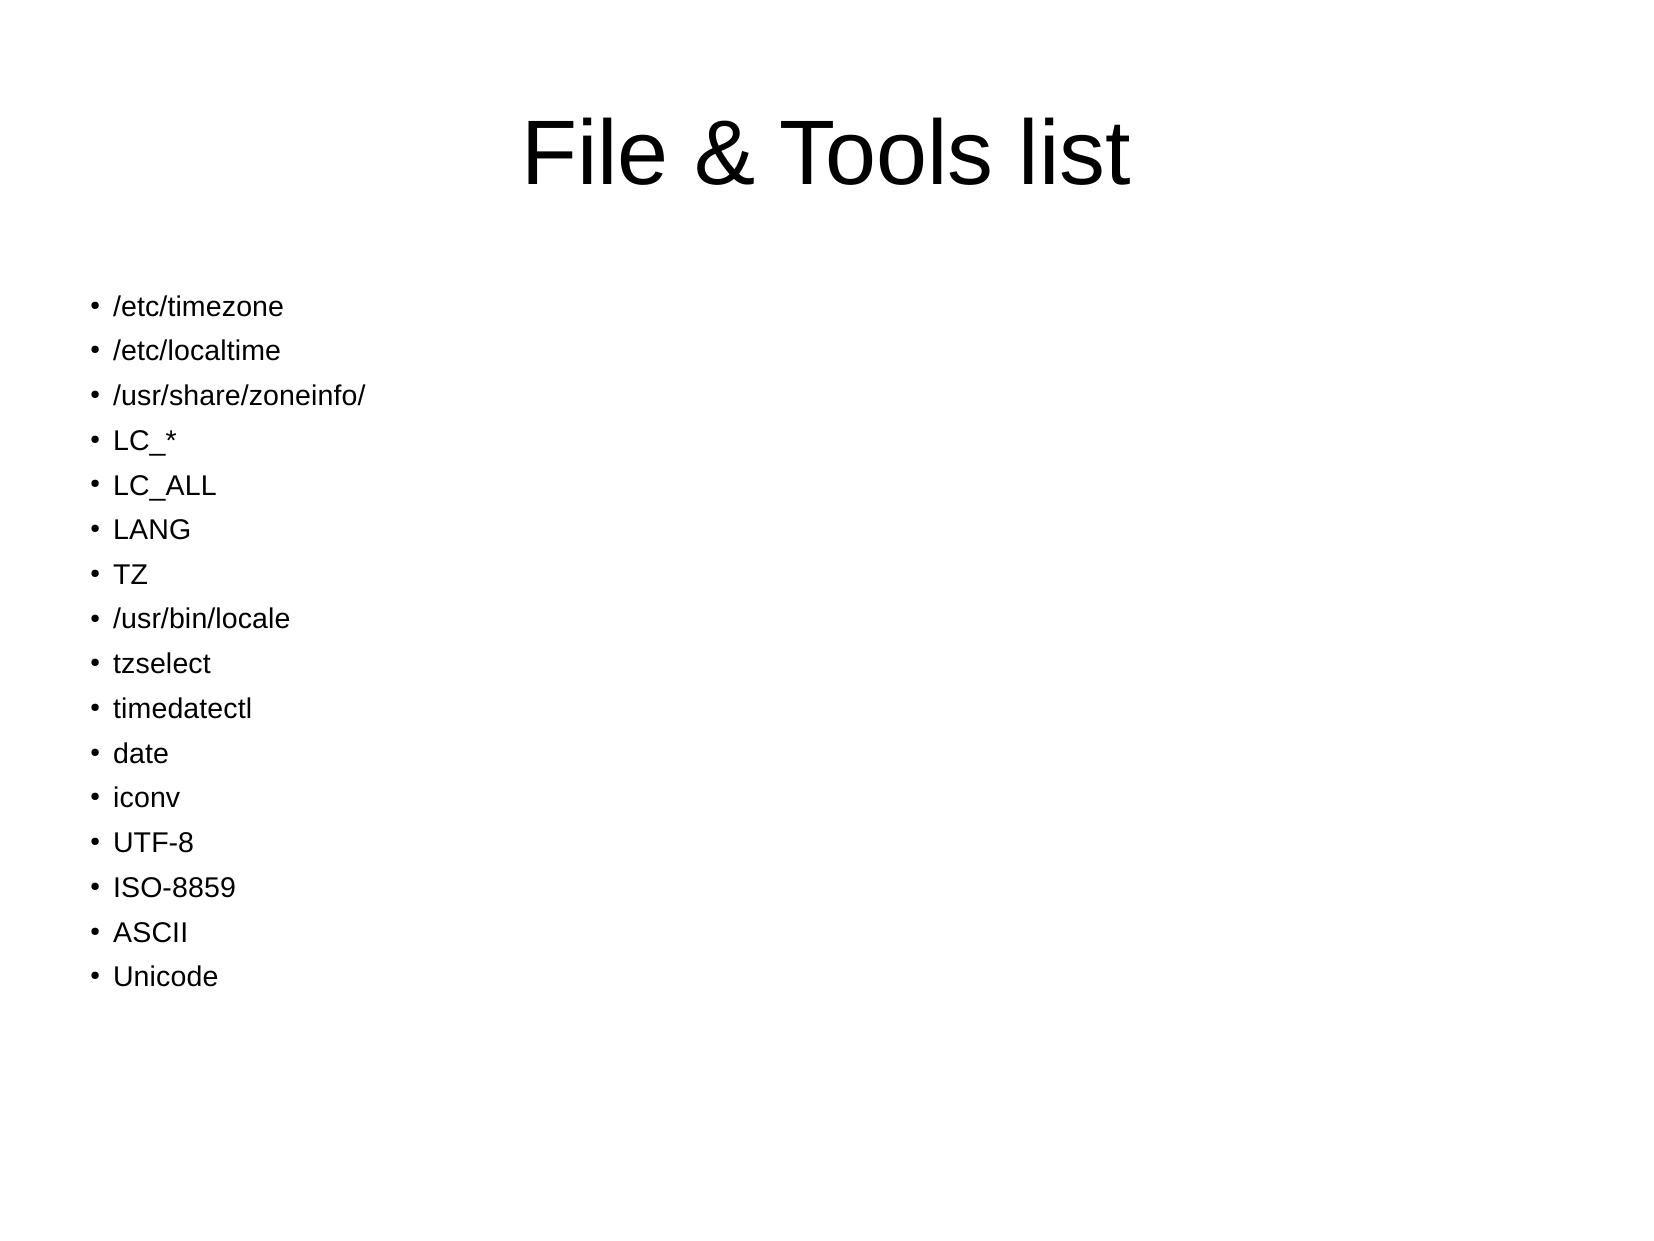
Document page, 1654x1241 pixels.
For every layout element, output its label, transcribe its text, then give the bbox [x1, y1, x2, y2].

title File & Tools list [82, 49, 1571, 257]
list /etc/timezone /etc/localtime /usr/share/zoneinfo/ LC_* LC_ALL LANG TZ /usr/bin/locale tzselect timedatectl date iconv UTF-8 ISO-8859 ASCII Unicode [82, 290, 1571, 1010]
